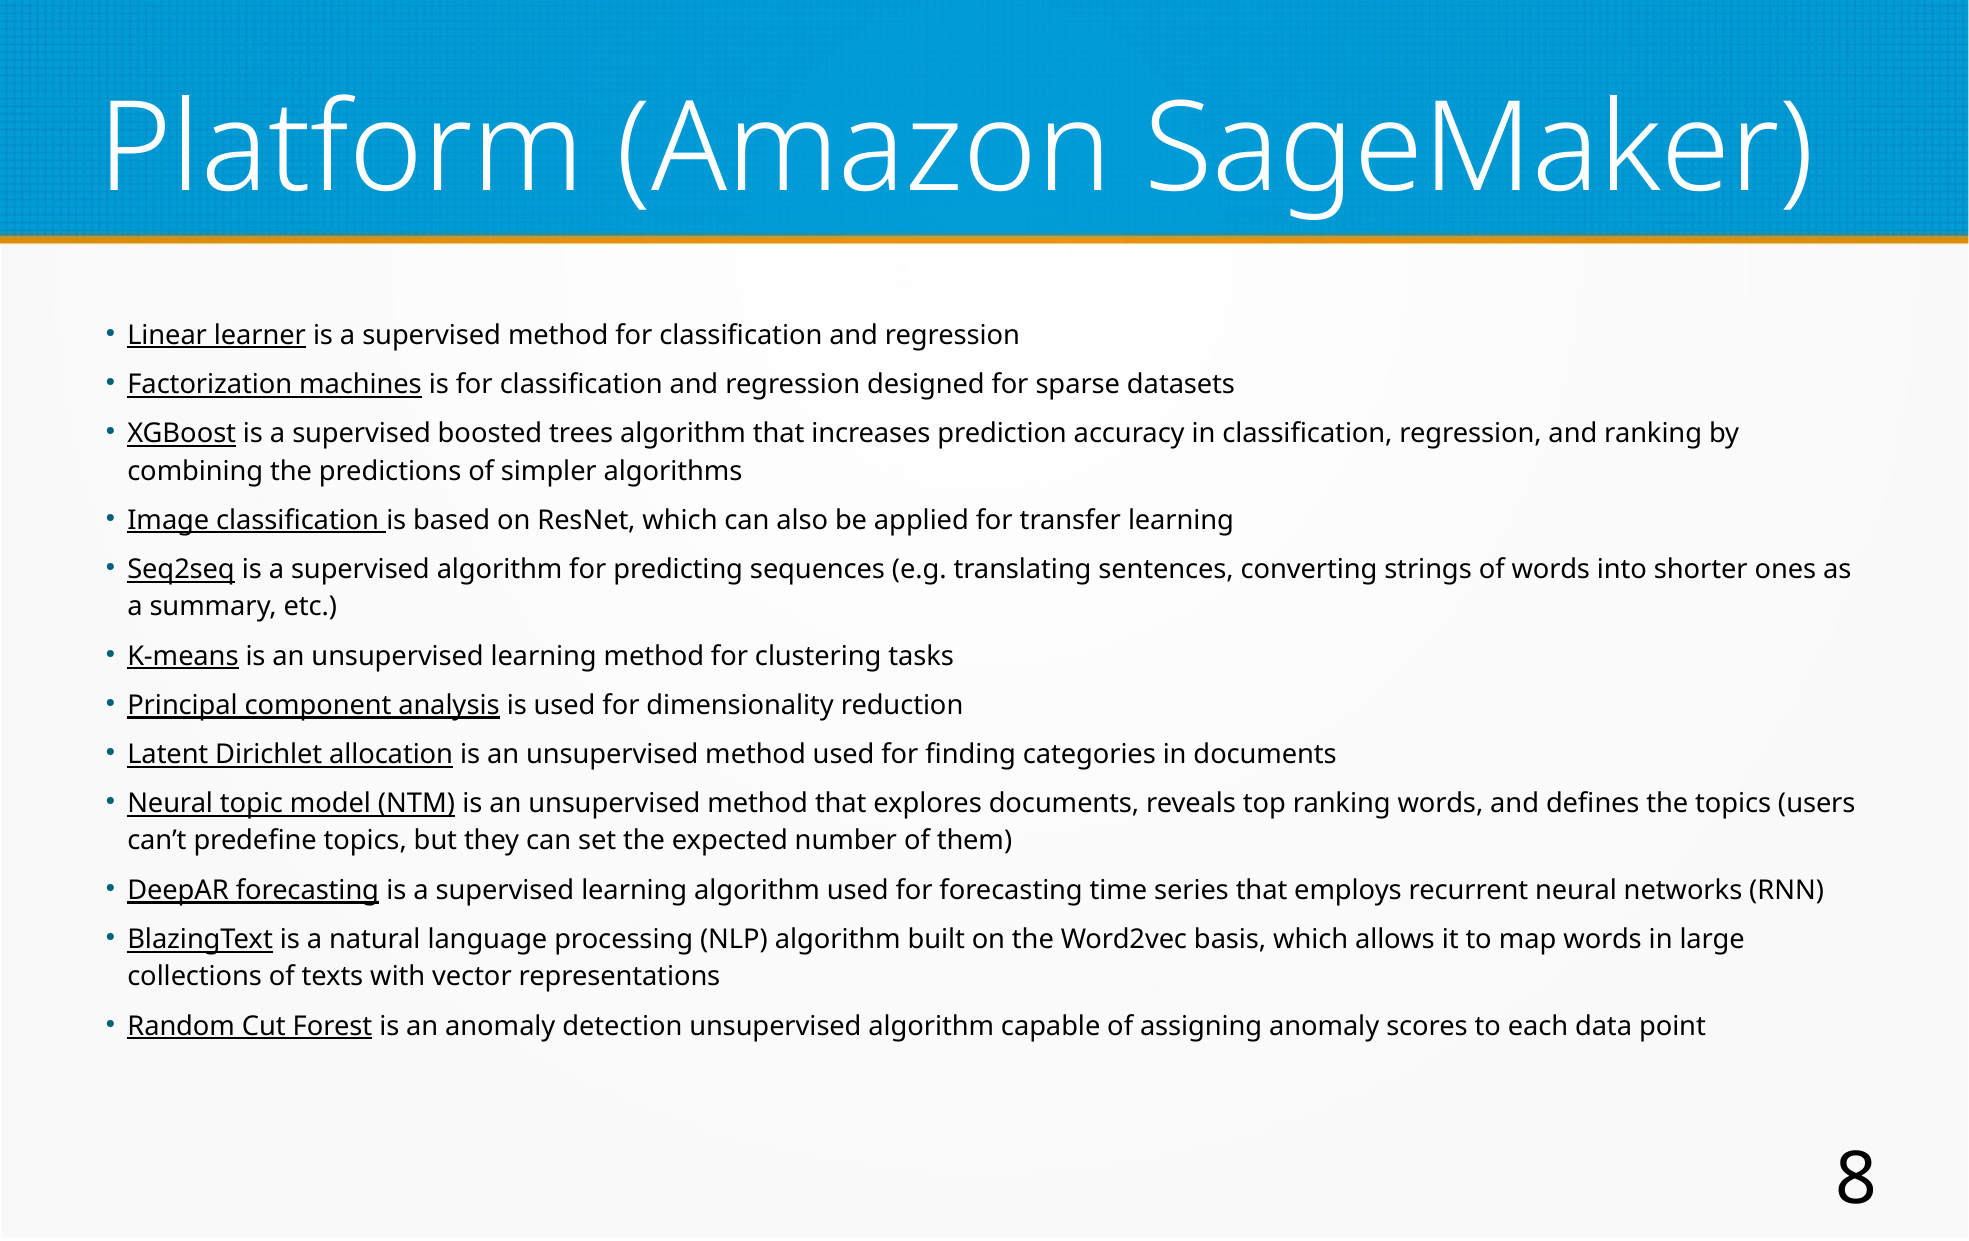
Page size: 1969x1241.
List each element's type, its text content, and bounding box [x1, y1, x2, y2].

title Platform (Amazon SageMaker) [98, 19, 1870, 227]
list Linear learner is a supervised method for classification and regression Factorization machines is for classification and regression designed for sparse datasets XGBoost is a supervised boosted trees algorithm that increases prediction accuracy in classification, regression, and ranking by combining the predictions of simpler algorithms Image classification is based on ResNet, which can also be applied for transfer learning Seq2seq is a supervised algorithm for predicting sequences (e.g. translating sentences, converting strings of words into shorter ones as a summary, etc.) K-means is an unsupervised learning method for clustering tasks Principal component analysis is used for dimensionality reduction Latent Dirichlet allocation is an unsupervised method used for finding categories in documents Neural topic model (NTM) is an unsupervised method that explores documents, reveals top ranking words, and defines the topics (users can’t predefine topics, but they can set the expected number of them) DeepAR forecasting is a supervised learning algorithm used for forecasting time series that employs recurrent neural networks (RNN) BlazingText is a natural language processing (NLP) algorithm built on the Word2vec basis, which allows it to map words in large collections of texts with vector representations Random Cut Forest is an anomaly detection unsupervised algorithm capable of assigning anomaly scores to each data point [98, 315, 1861, 1081]
picture [0, 233, 1969, 1241]
text_box 8 [1830, 1127, 1966, 1224]
